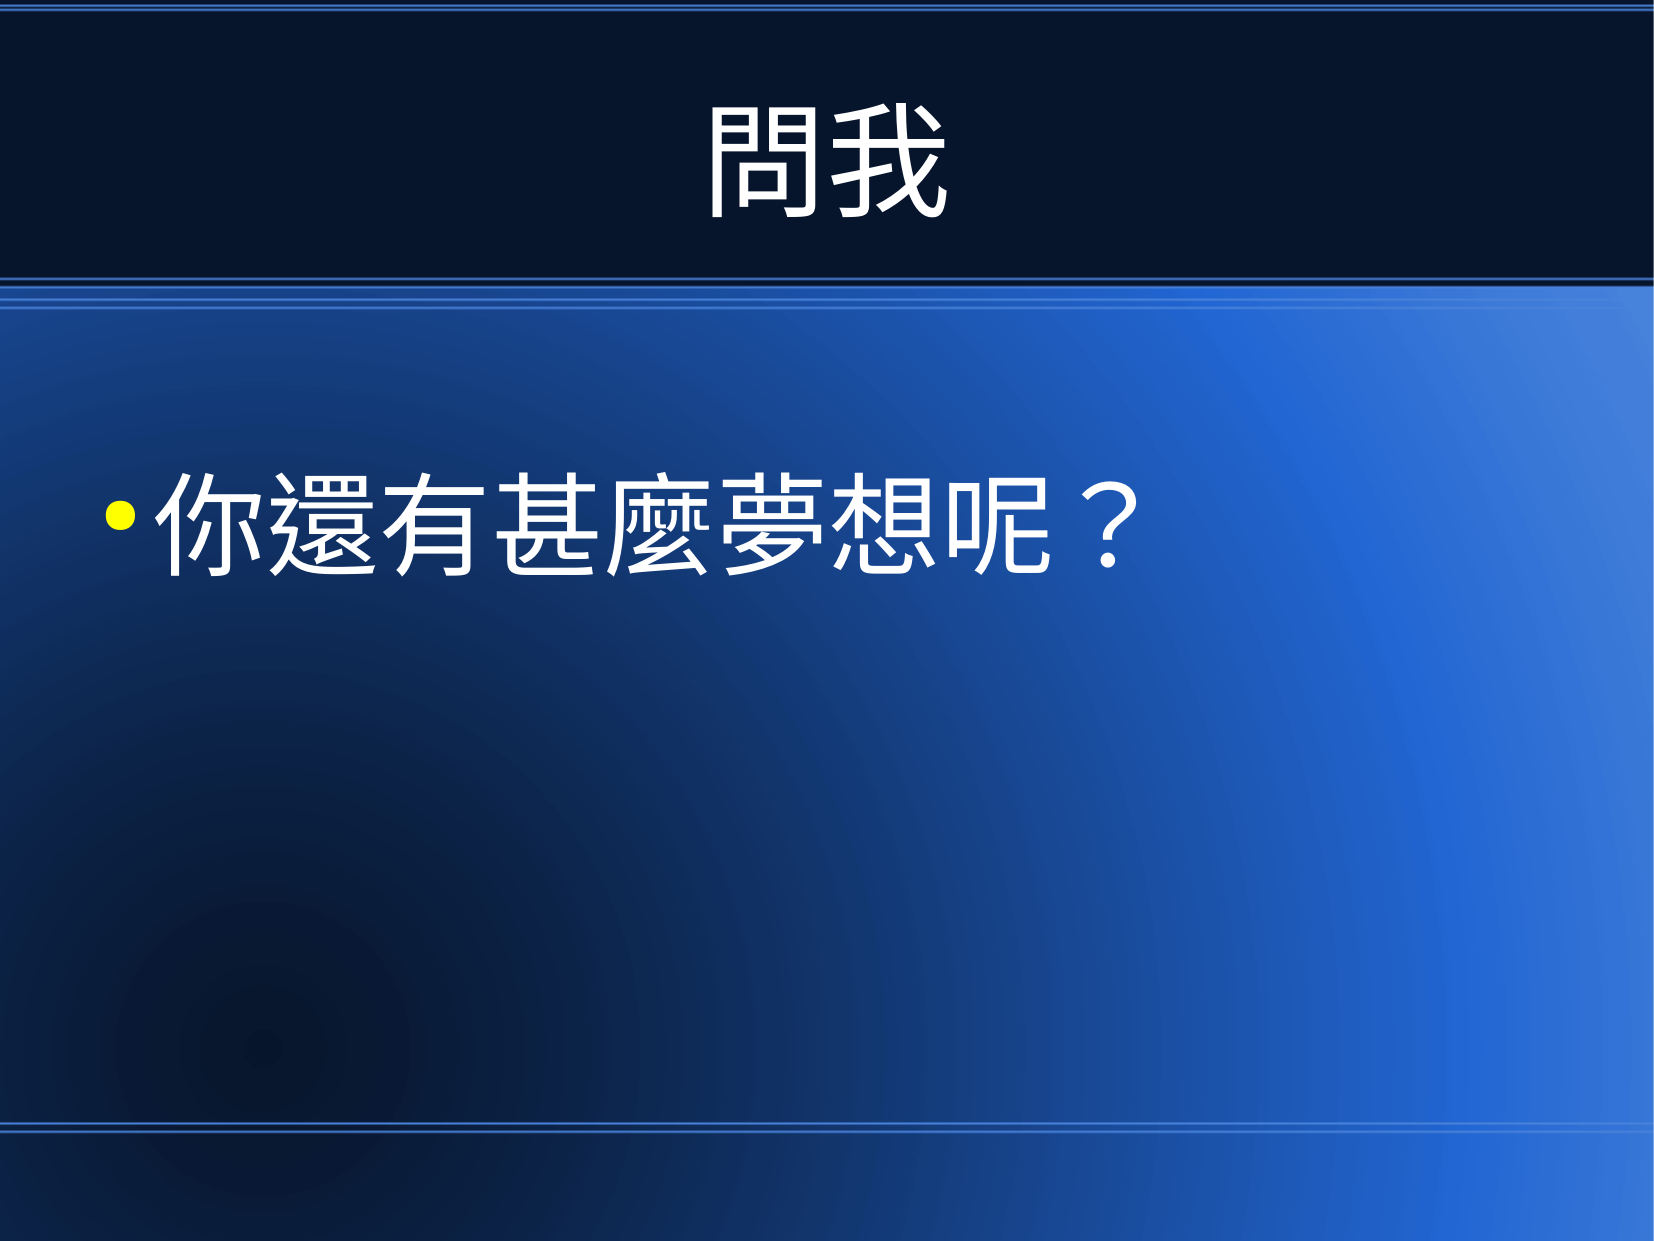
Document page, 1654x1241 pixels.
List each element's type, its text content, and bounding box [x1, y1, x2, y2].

list 你還有甚麼夢想呢？ [82, 355, 1571, 1241]
title 問我 [82, 49, 1571, 257]
picture [0, 0, 1654, 1241]
